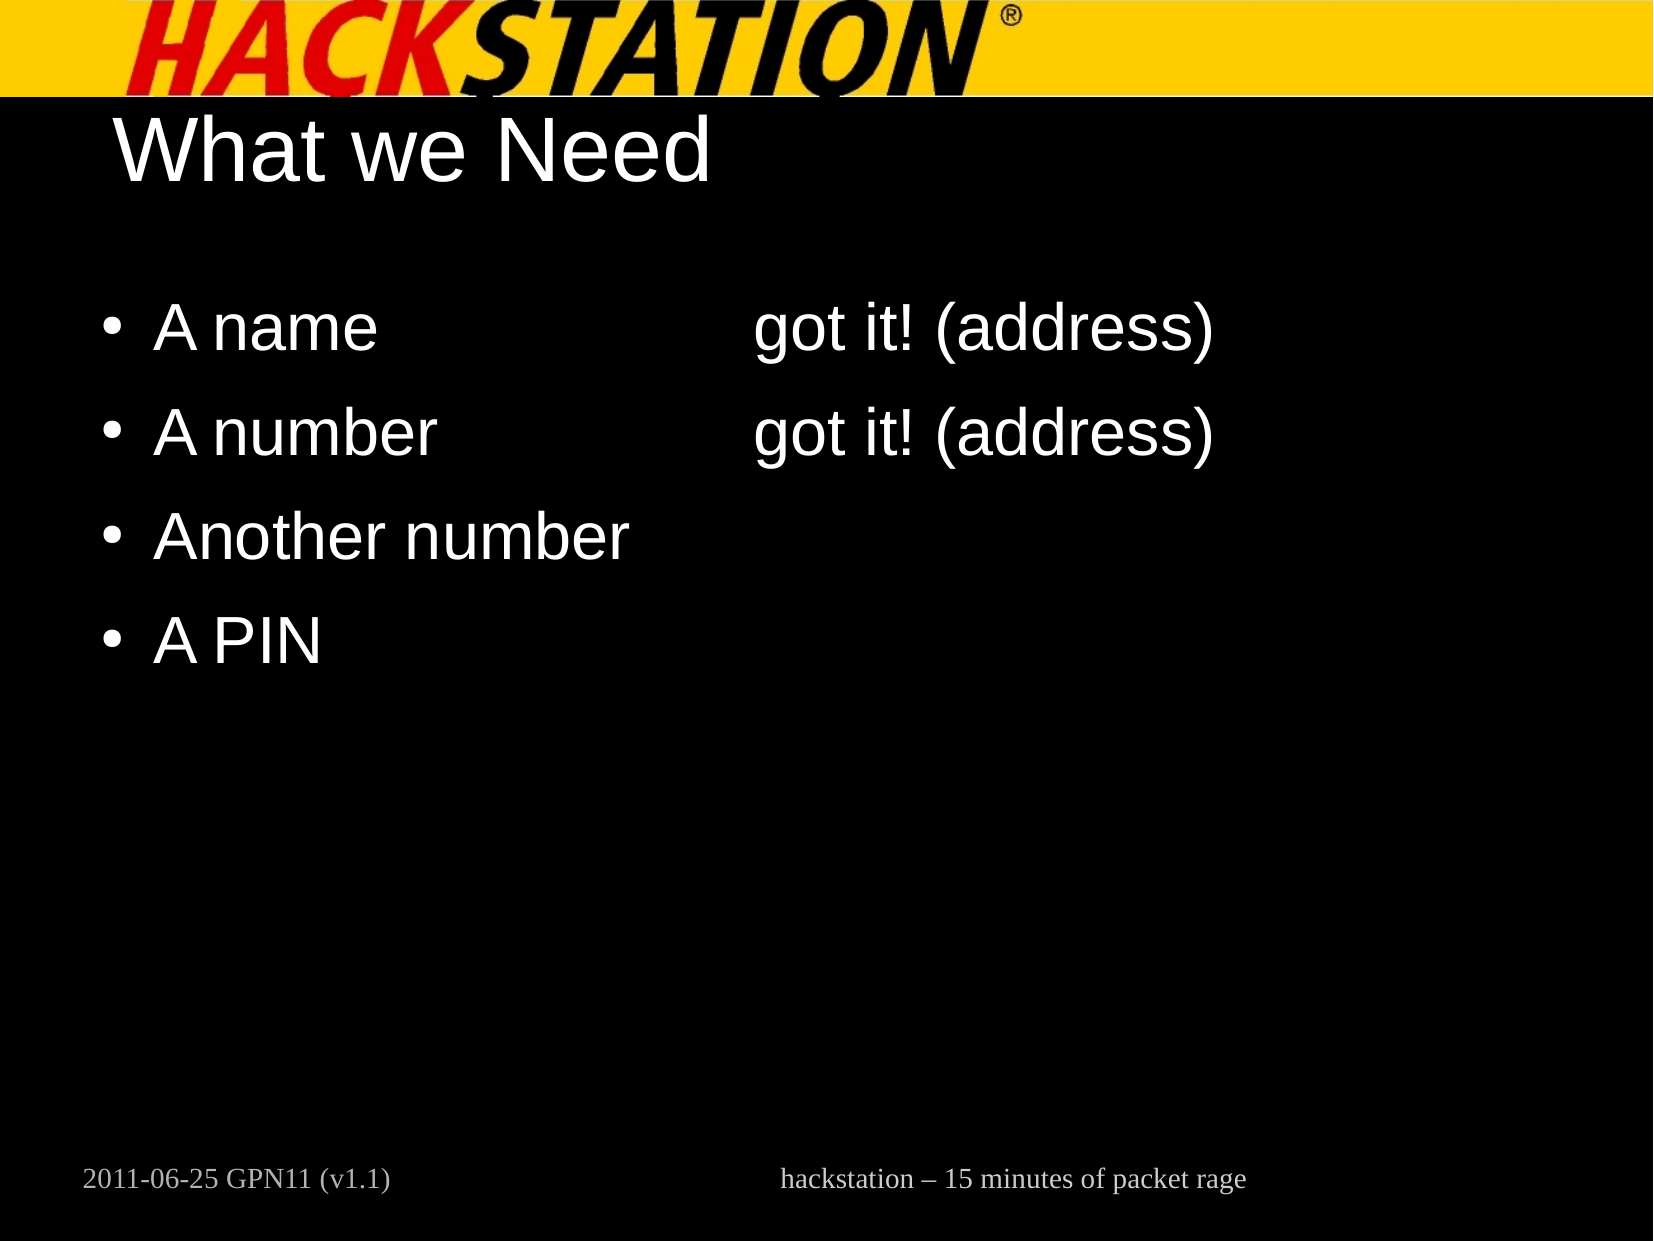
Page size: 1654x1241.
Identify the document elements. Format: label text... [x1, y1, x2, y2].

picture [0, 0, 1653, 97]
title What we Need [112, 75, 1571, 226]
list A name got it! (address) A number got it! (address) Another number A PIN [82, 290, 1571, 1109]
